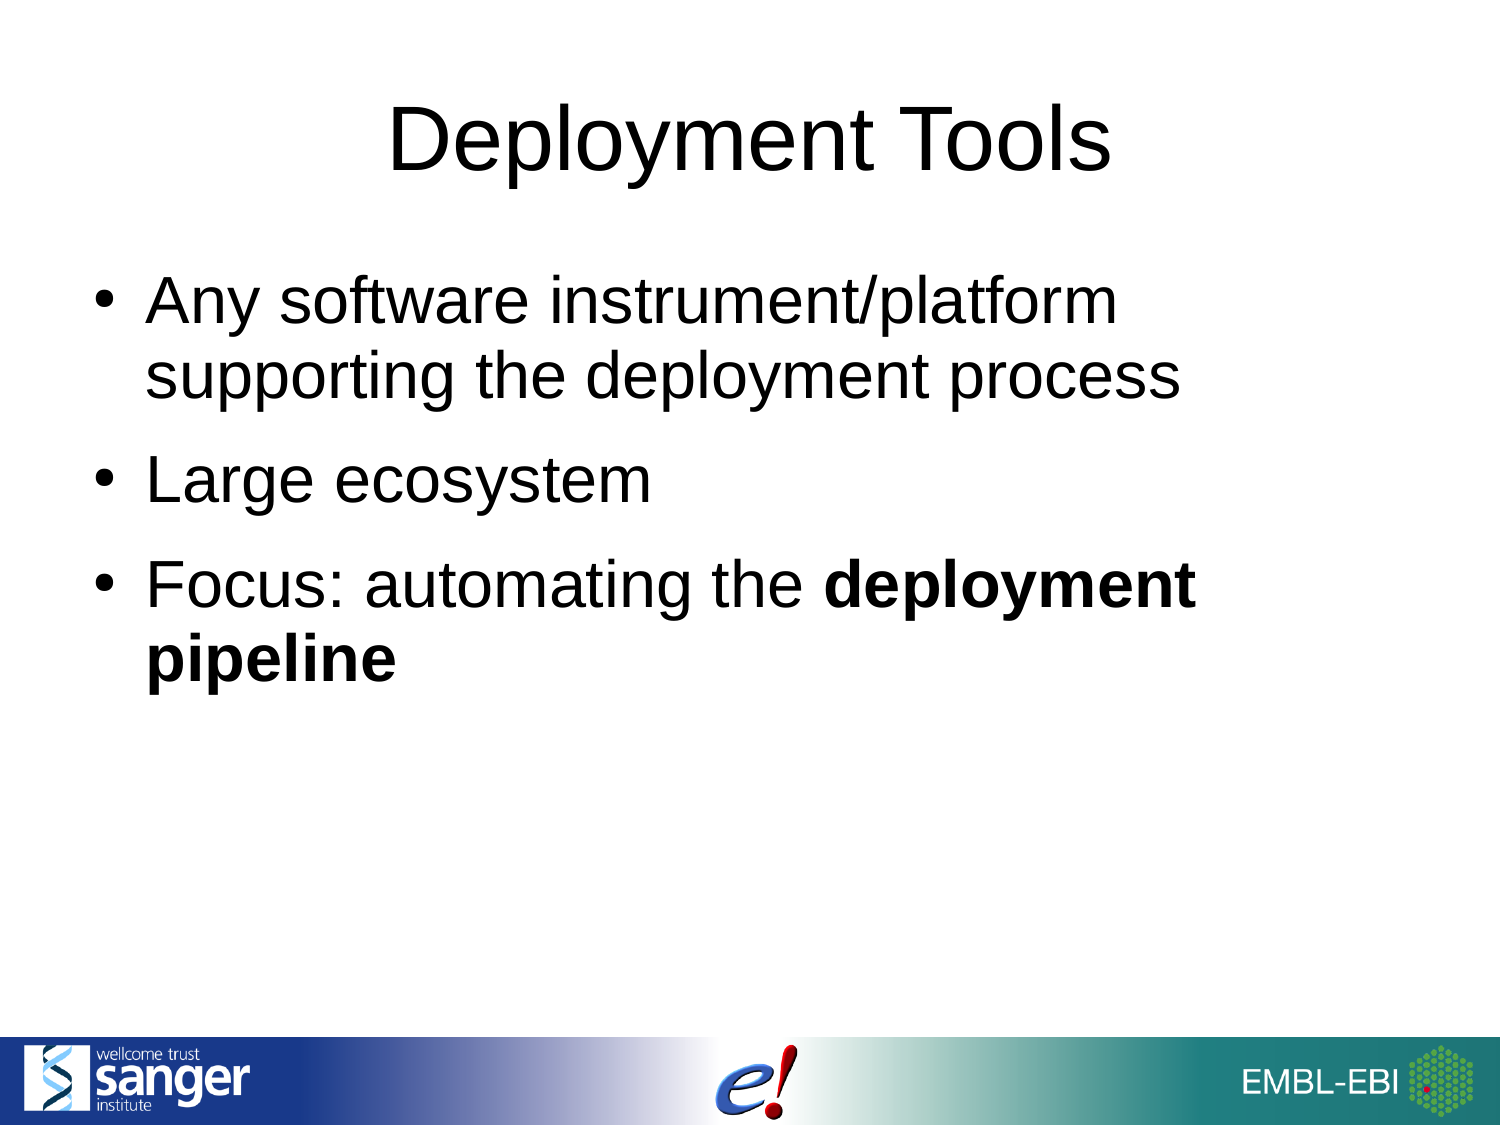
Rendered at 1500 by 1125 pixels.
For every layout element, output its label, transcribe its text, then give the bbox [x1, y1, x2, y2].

picture [0, 1037, 1500, 1125]
title Deployment Tools [75, 44, 1425, 233]
list Any software instrument/platform supporting the deployment process Large ecosystem Focus: automating the deployment pipeline [75, 263, 1395, 916]
